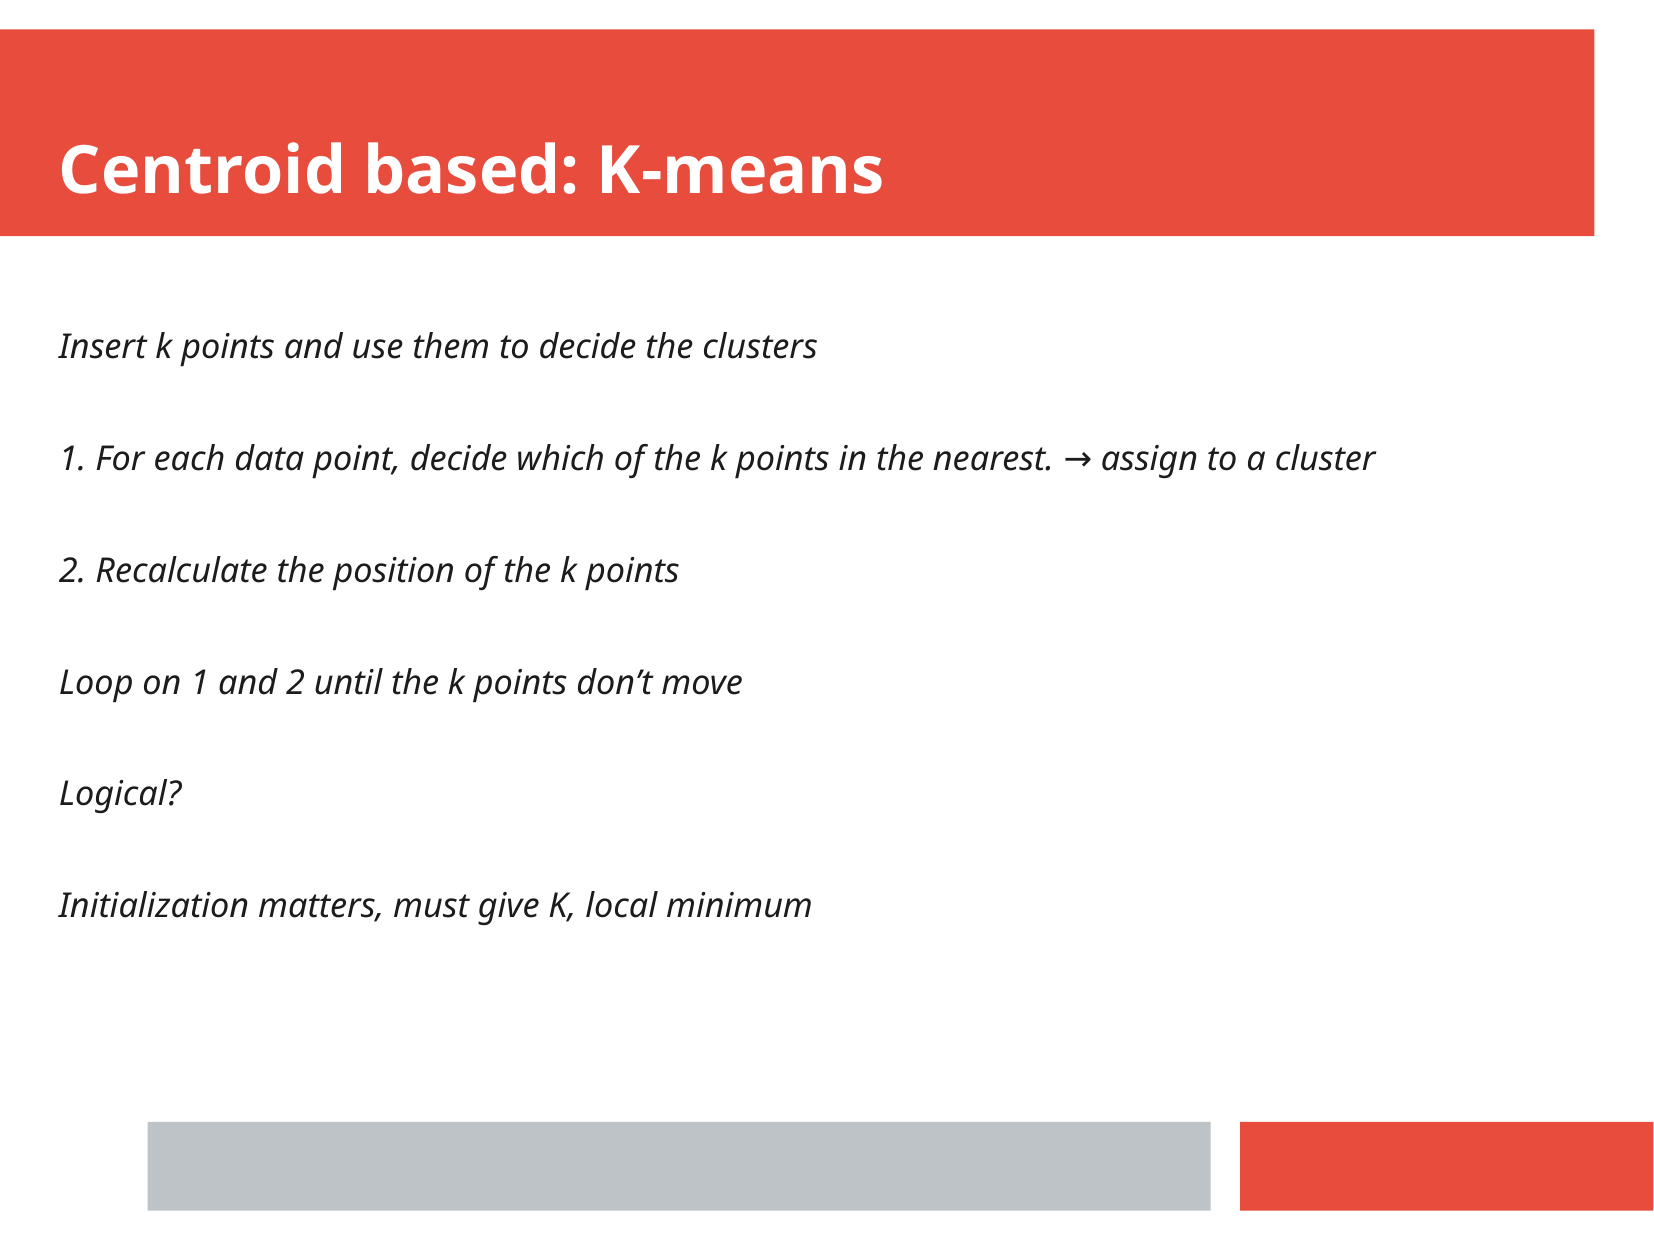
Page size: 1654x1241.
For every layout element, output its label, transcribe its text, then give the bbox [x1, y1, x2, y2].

text_box Insert k points and use them to decide the clusters 1. For each data point, decide which of the k points in the nearest. → assign to a cluster 2. Recalculate the position of the k points Loop on 1 and 2 until the k points don’t move Logical? Initialization matters, must give K, local minimum [58, 324, 1565, 1093]
text_box Centroid based: K-means [58, 58, 1595, 207]
